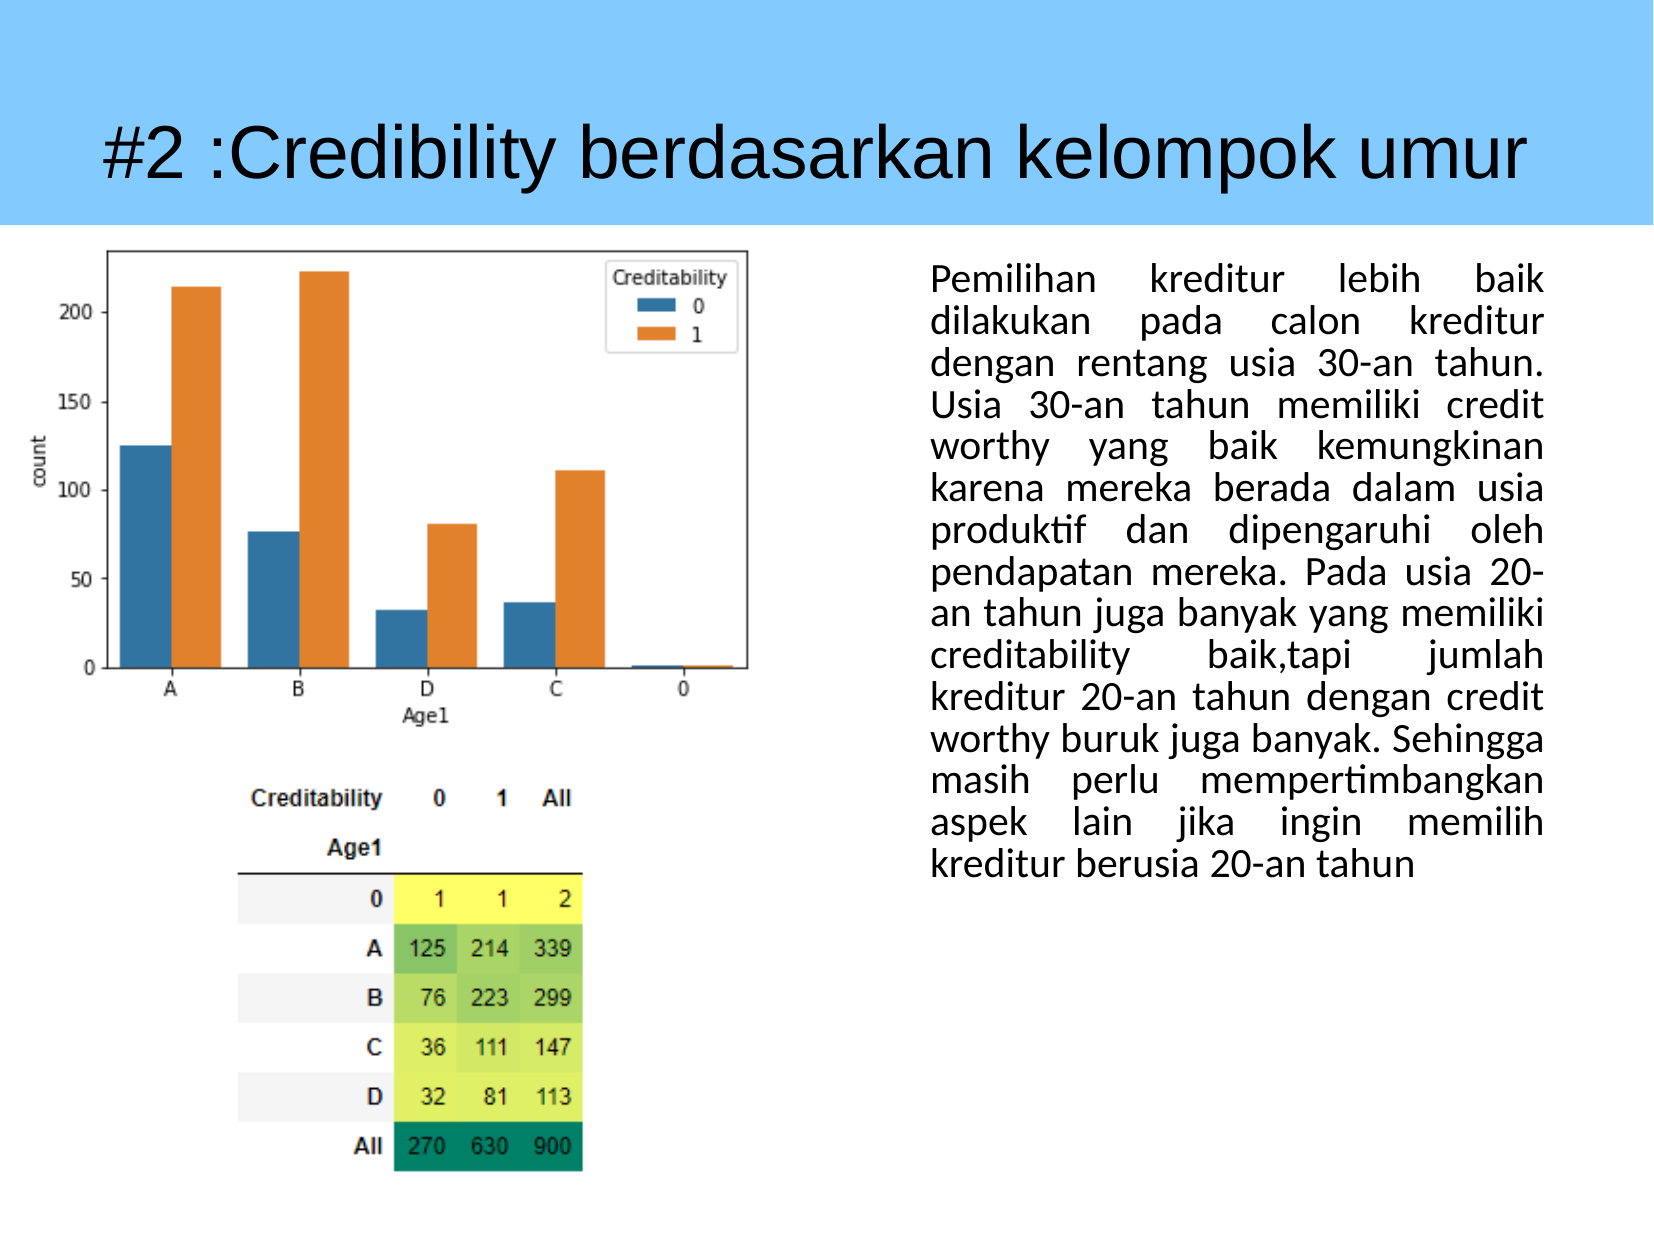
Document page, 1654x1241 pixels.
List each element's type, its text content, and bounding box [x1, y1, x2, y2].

text_box [0, 0, 1654, 226]
picture [0, 226, 869, 751]
list [884, 257, 1571, 1109]
picture [223, 780, 646, 1186]
title #2 :Credibility berdasarkan kelompok umur [82, 49, 1571, 257]
list Pemilihan kreditur lebih baik dilakukan pada calon kreditur dengan rentang usia 30-an tahun. Usia 30-an tahun memiliki credit worthy yang baik kemungkinan karena mereka berada dalam usia produktif dan dipengaruhi oleh pendapatan mereka. Pada usia 20-an tahun juga banyak yang memiliki creditability baik,tapi jumlah kreditur 20-an tahun dengan credit worthy buruk juga banyak. Sehingga masih perlu mempertimbangkan aspek lain jika ingin memilih kreditur berusia 20-an tahun [859, 261, 1546, 1081]
